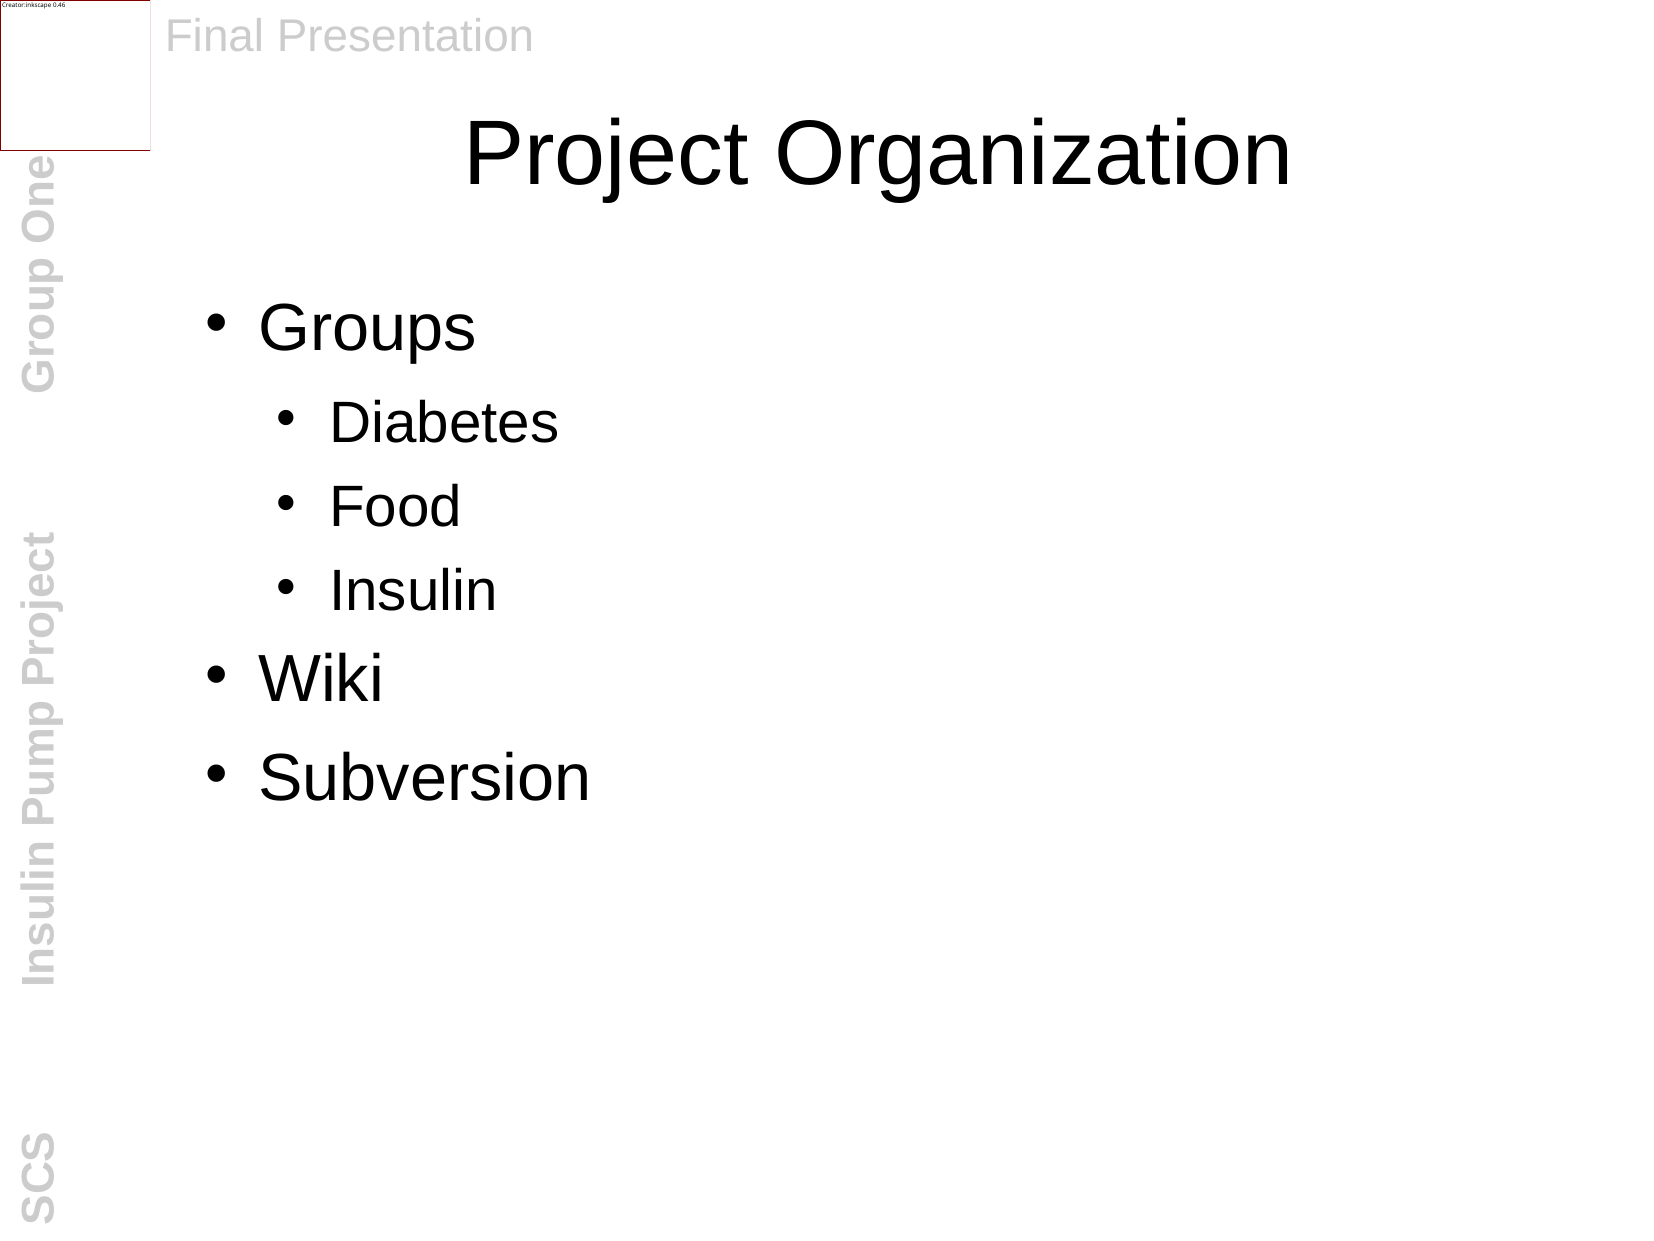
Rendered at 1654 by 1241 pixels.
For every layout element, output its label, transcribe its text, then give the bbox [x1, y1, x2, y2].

list Groups Diabetes Food Insulin Wiki Subversion [187, 290, 1571, 1094]
title Project Organization [187, 56, 1571, 249]
